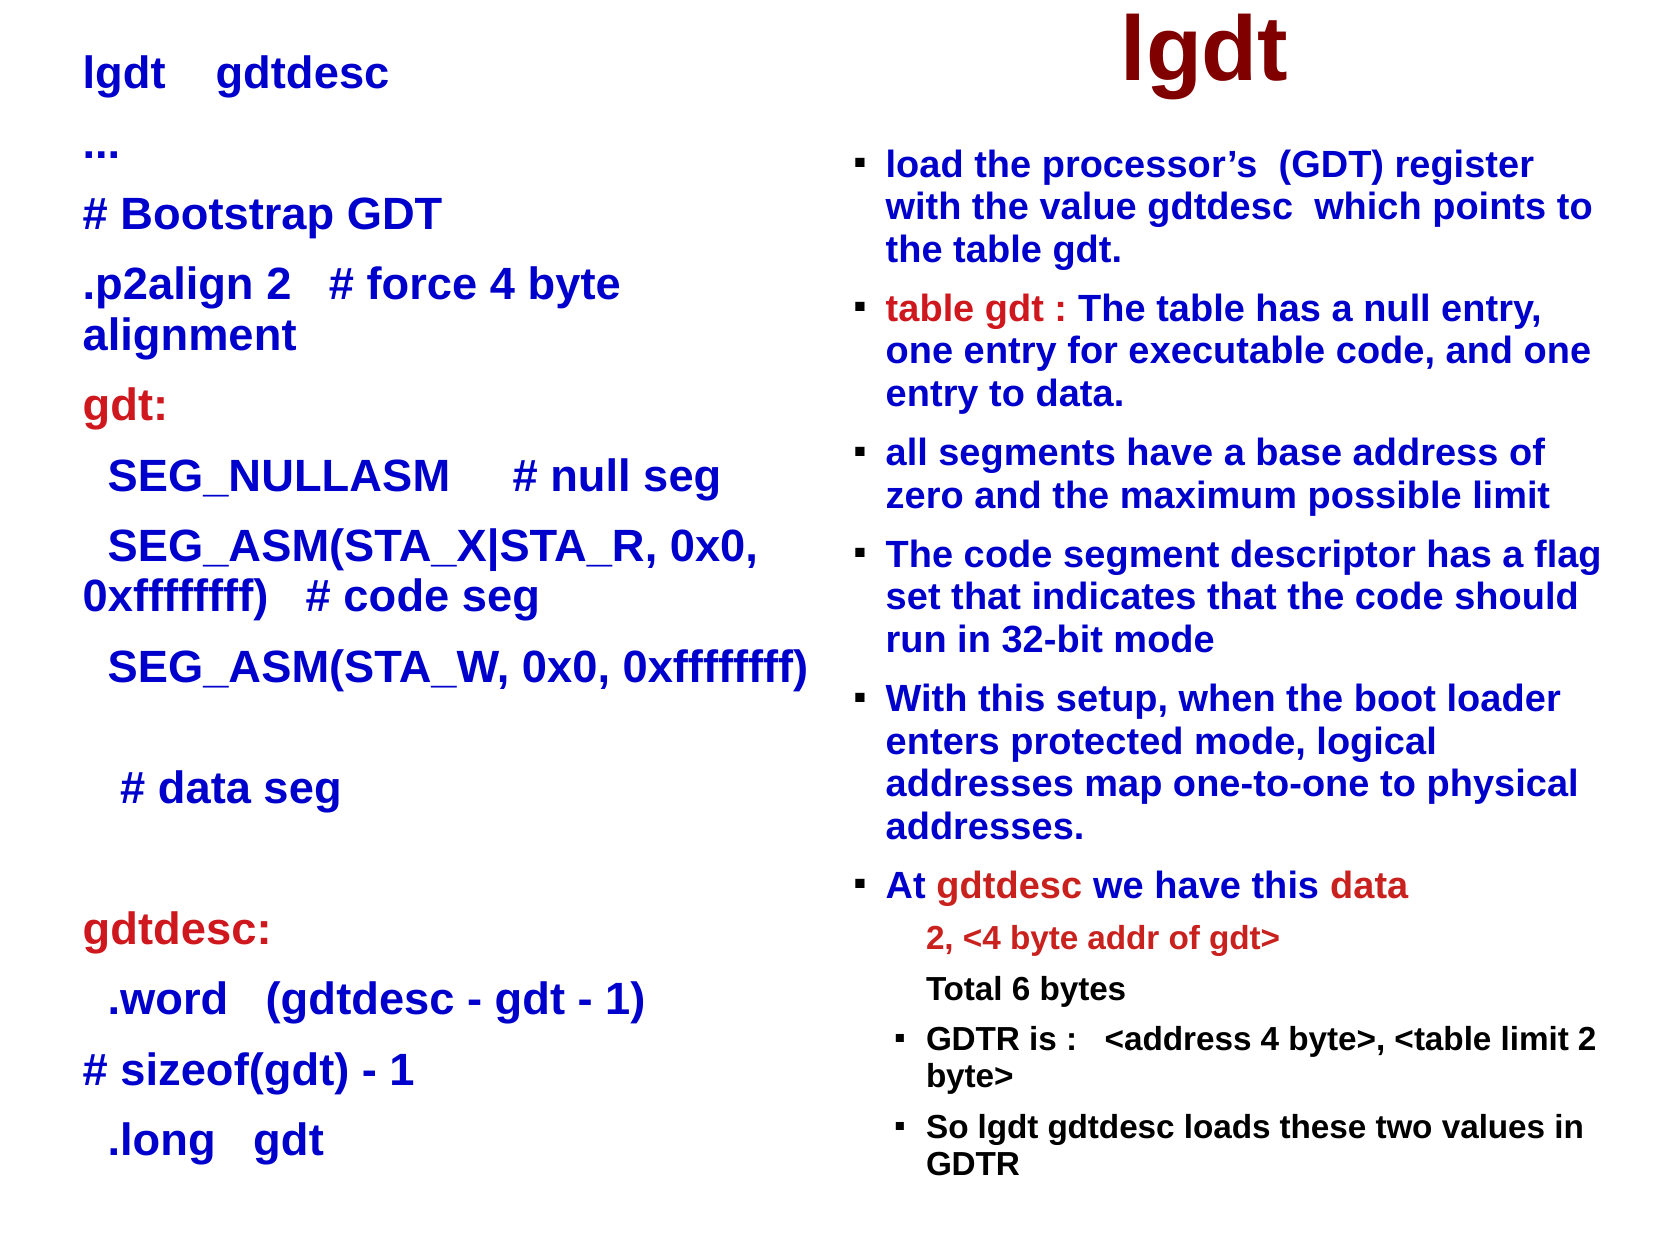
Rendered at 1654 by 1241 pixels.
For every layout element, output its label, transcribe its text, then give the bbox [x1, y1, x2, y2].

list load the processor’s (GDT) register with the value gdtdesc which points to the table gdt. table gdt : The table has a null entry, one entry for executable code, and one entry to data. all segments have a base address of zero and the maximum possible limit The code segment descriptor has a flag set that indicates that the code should run in 32-bit mode With this setup, when the boot loader enters protected mode, logical addresses map one-to-one to physical addresses. At gdtdesc we have this data 2, <4 byte addr of gdt> Total 6 bytes GDTR is : <address 4 byte>, <table limit 2 byte> So lgdt gdtdesc loads these two values in GDTR [845, 142, 1619, 1193]
list lgdt gdtdesc ... # Bootstrap GDT .p2align 2 # force 4 byte alignment gdt: SEG_NULLASM # null seg SEG_ASM(STA_X|STA_R, 0x0, 0xffffffff) # code seg SEG_ASM(STA_W, 0x0, 0xffffffff) # data seg gdtdesc: .word (gdtdesc - gdt - 1) # sizeof(gdt) - 1 .long gdt [82, 47, 809, 1182]
title lgdt [838, 0, 1571, 100]
